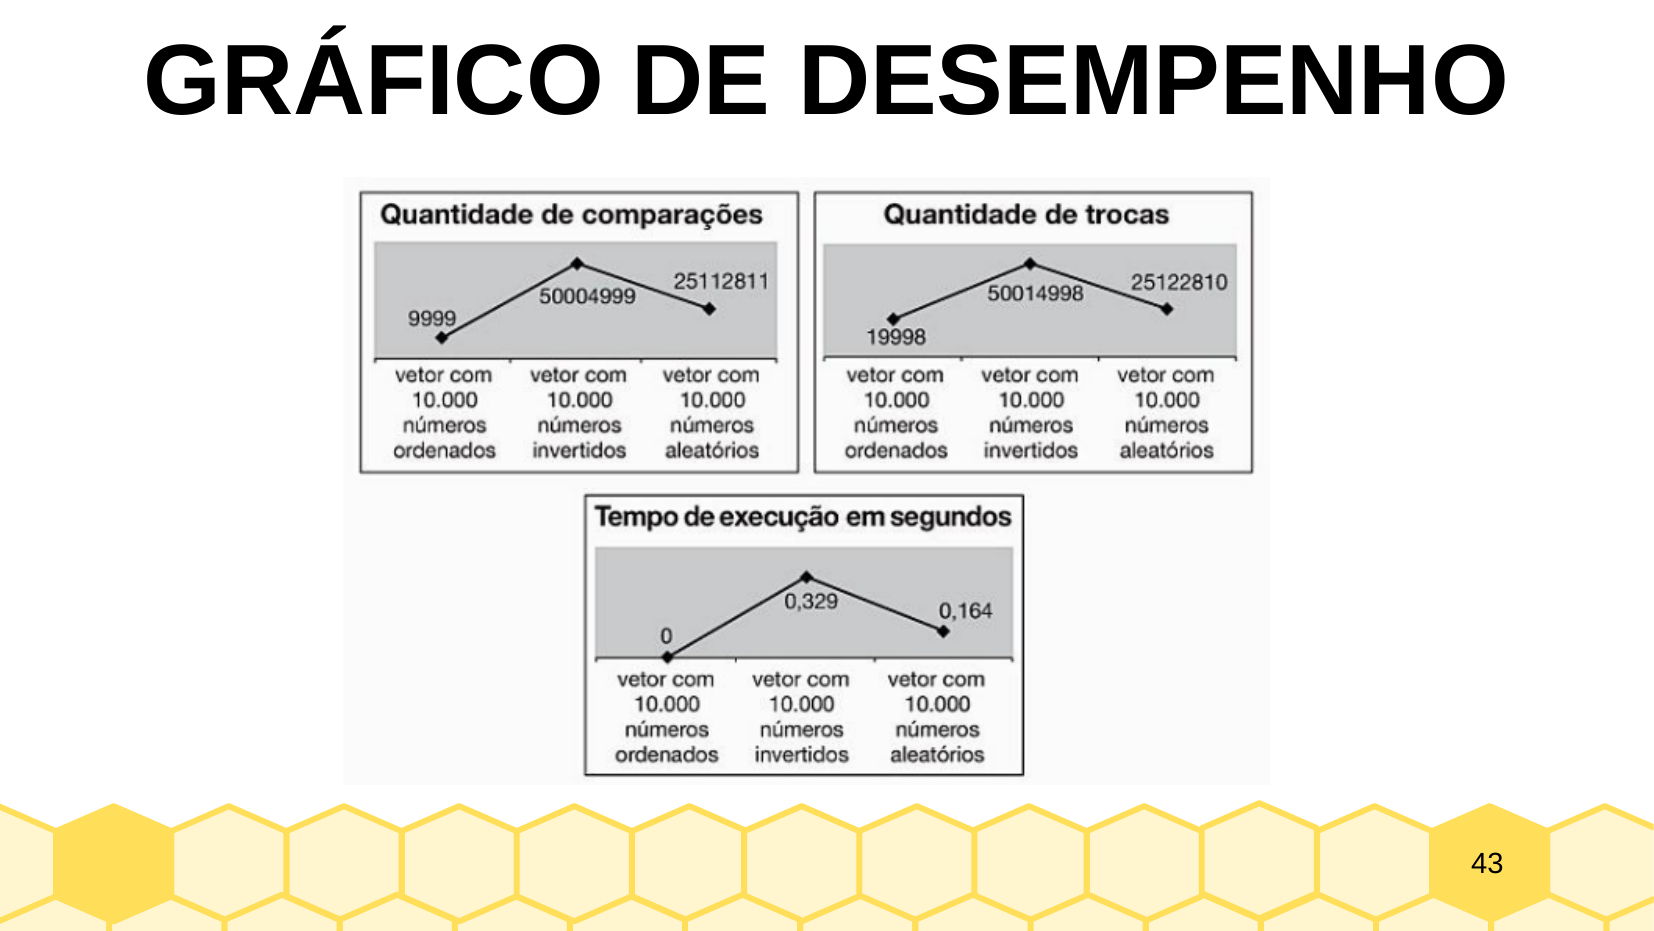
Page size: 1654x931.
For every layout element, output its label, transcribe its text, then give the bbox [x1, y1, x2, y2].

title GRÁFICO DE DESEMPENHO [29, 5, 1625, 154]
picture [343, 177, 1270, 785]
